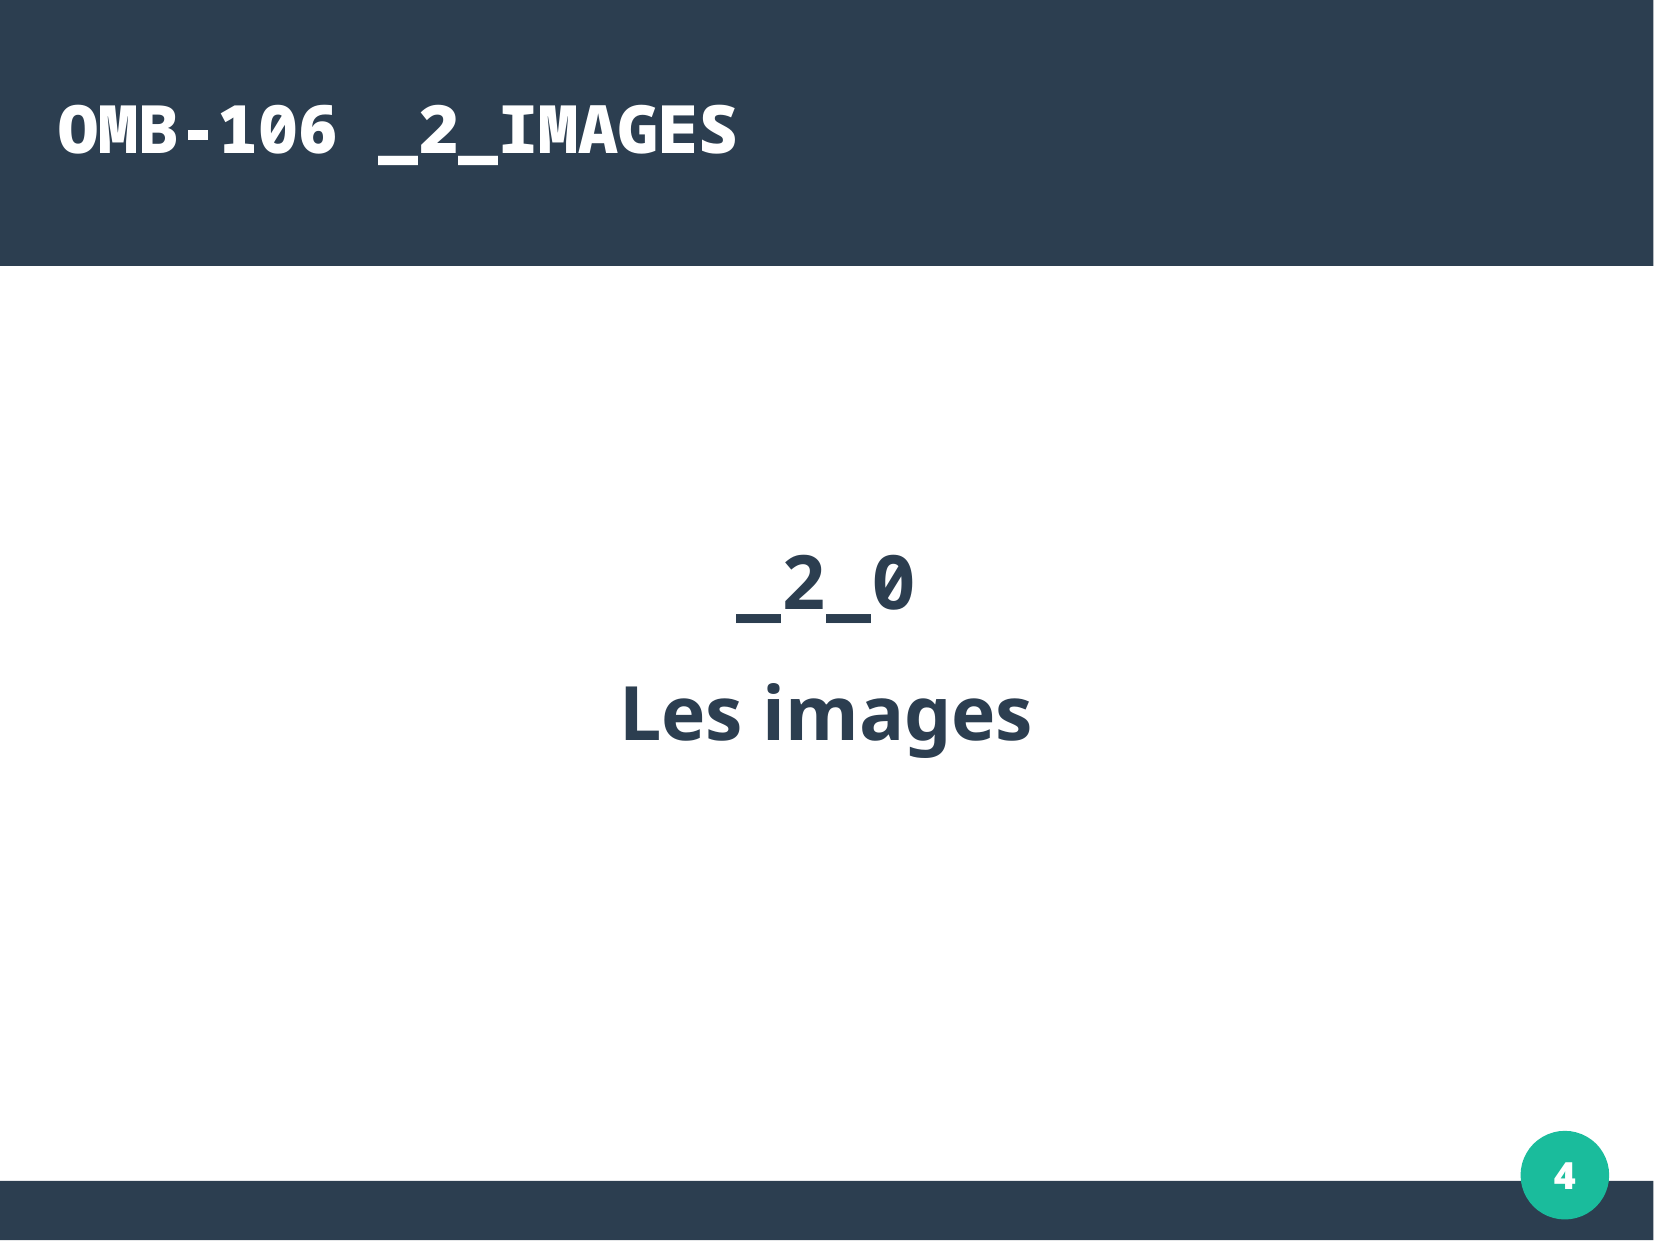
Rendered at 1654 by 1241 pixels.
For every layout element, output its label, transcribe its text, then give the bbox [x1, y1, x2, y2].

list _2_0 Les images [0, 265, 1653, 1181]
title OMB-106 _2_IMAGES [58, 49, 1594, 207]
